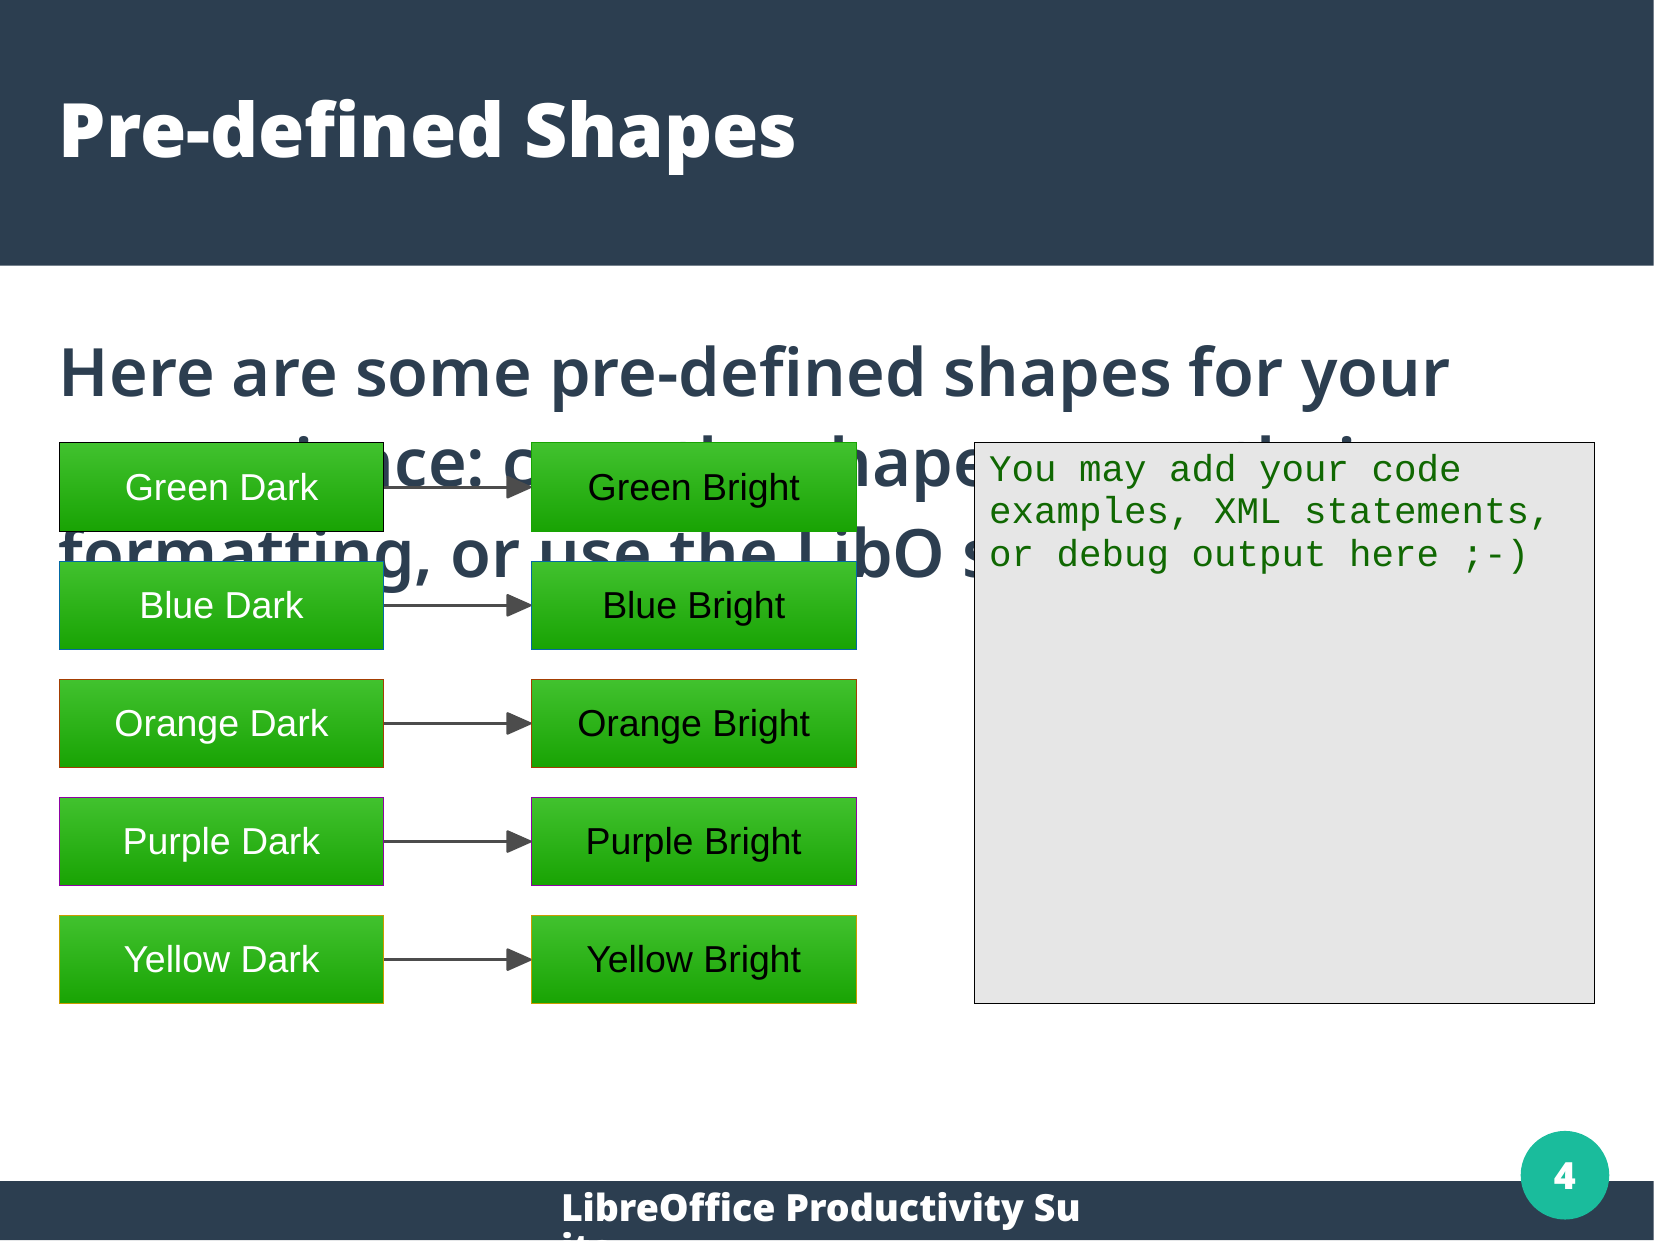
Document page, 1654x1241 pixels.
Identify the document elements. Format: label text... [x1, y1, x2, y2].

text_box Yellow Dark [59, 915, 384, 1004]
text_box Blue Dark [59, 561, 384, 650]
text_box Purple Dark [59, 797, 384, 886]
text_box Blue Bright [531, 561, 857, 650]
text_box Yellow Bright [531, 915, 857, 1004]
text_box You may add your code examples, XML statements, or debug output here ;-) [974, 442, 1595, 1004]
title Pre-defined Shapes [59, 49, 1595, 207]
text_box Orange Dark [59, 679, 384, 768]
list Here are some pre-defined shapes for your convenience: copy the shapes, copy their formatting, or use the LibO styles. [59, 324, 1595, 1152]
text_box Green Bright [531, 442, 857, 532]
text_box Purple Bright [531, 797, 857, 886]
text_box Green Dark [59, 442, 384, 532]
text_box Orange Bright [531, 679, 857, 768]
